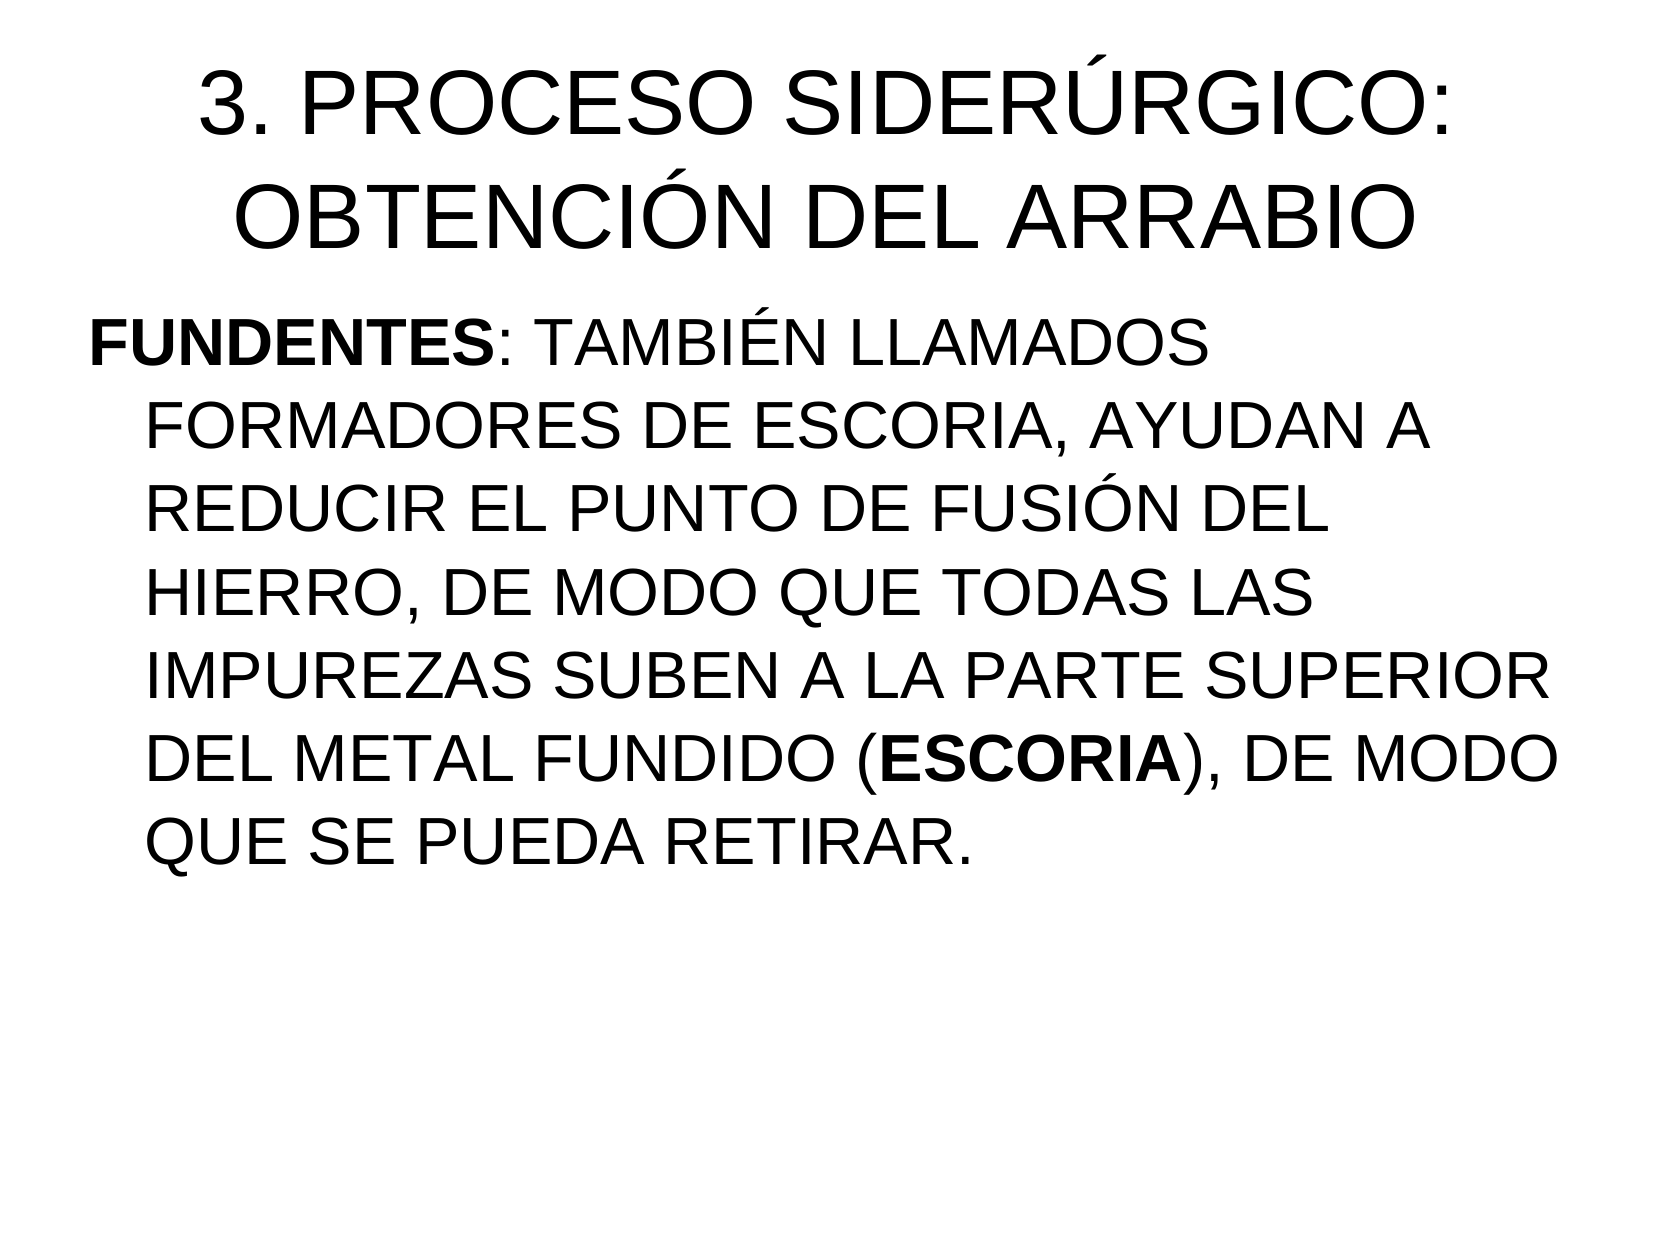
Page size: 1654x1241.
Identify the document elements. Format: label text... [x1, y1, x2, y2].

title 3. PROCESO SIDERÚRGICO: OBTENCIÓN DEL ARRABIO [82, 38, 1571, 268]
list FUNDENTES: TAMBIÉN LLAMADOS FORMADORES DE ESCORIA, AYUDAN A REDUCIR EL PUNTO DE FUSIÓN DEL HIERRO, DE MODO QUE TODAS LAS IMPUREZAS SUBEN A LA PARTE SUPERIOR DEL METAL FUNDIDO (ESCORIA), DE MODO QUE SE PUEDA RETIRAR. [88, 295, 1577, 1114]
